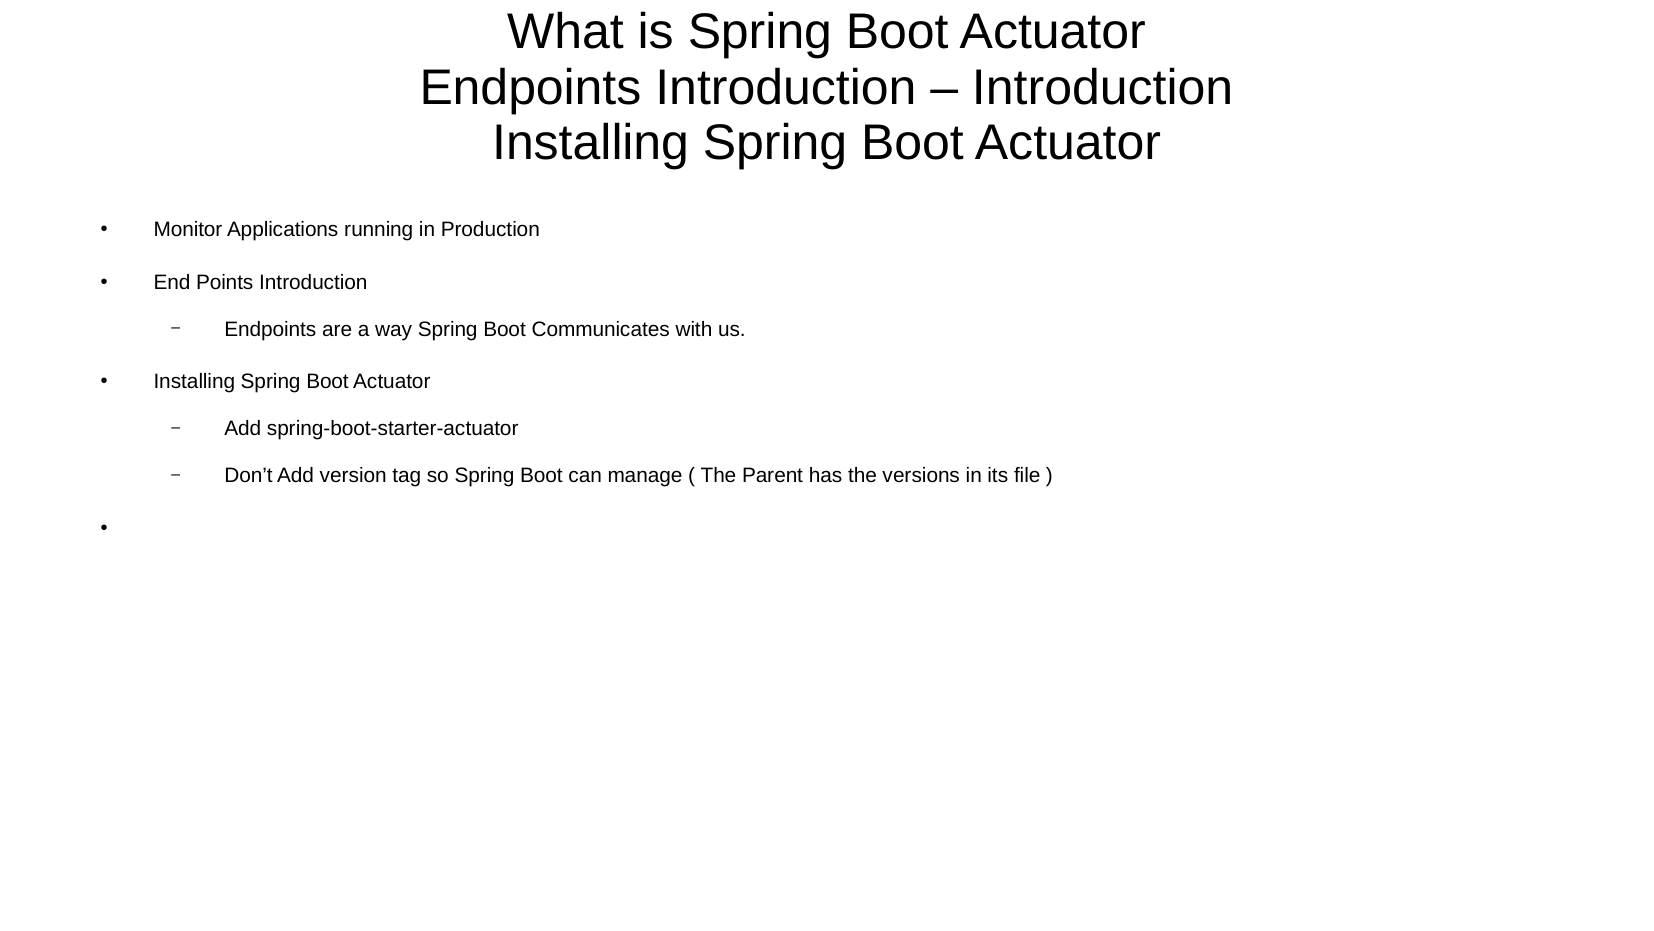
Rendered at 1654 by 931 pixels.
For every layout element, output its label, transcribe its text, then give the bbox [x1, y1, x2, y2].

title What is Spring Boot Actuator Endpoints Introduction – Introduction Installing Spring Boot Actuator [82, 3, 1571, 217]
list Monitor Applications running in Production End Points Introduction Endpoints are a way Spring Boot Communicates with us. Installing Spring Boot Actuator Add spring-boot-starter-actuator Don’t Add version tag so Spring Boot can manage ( The Parent has the versions in its file ) [82, 217, 1636, 916]
